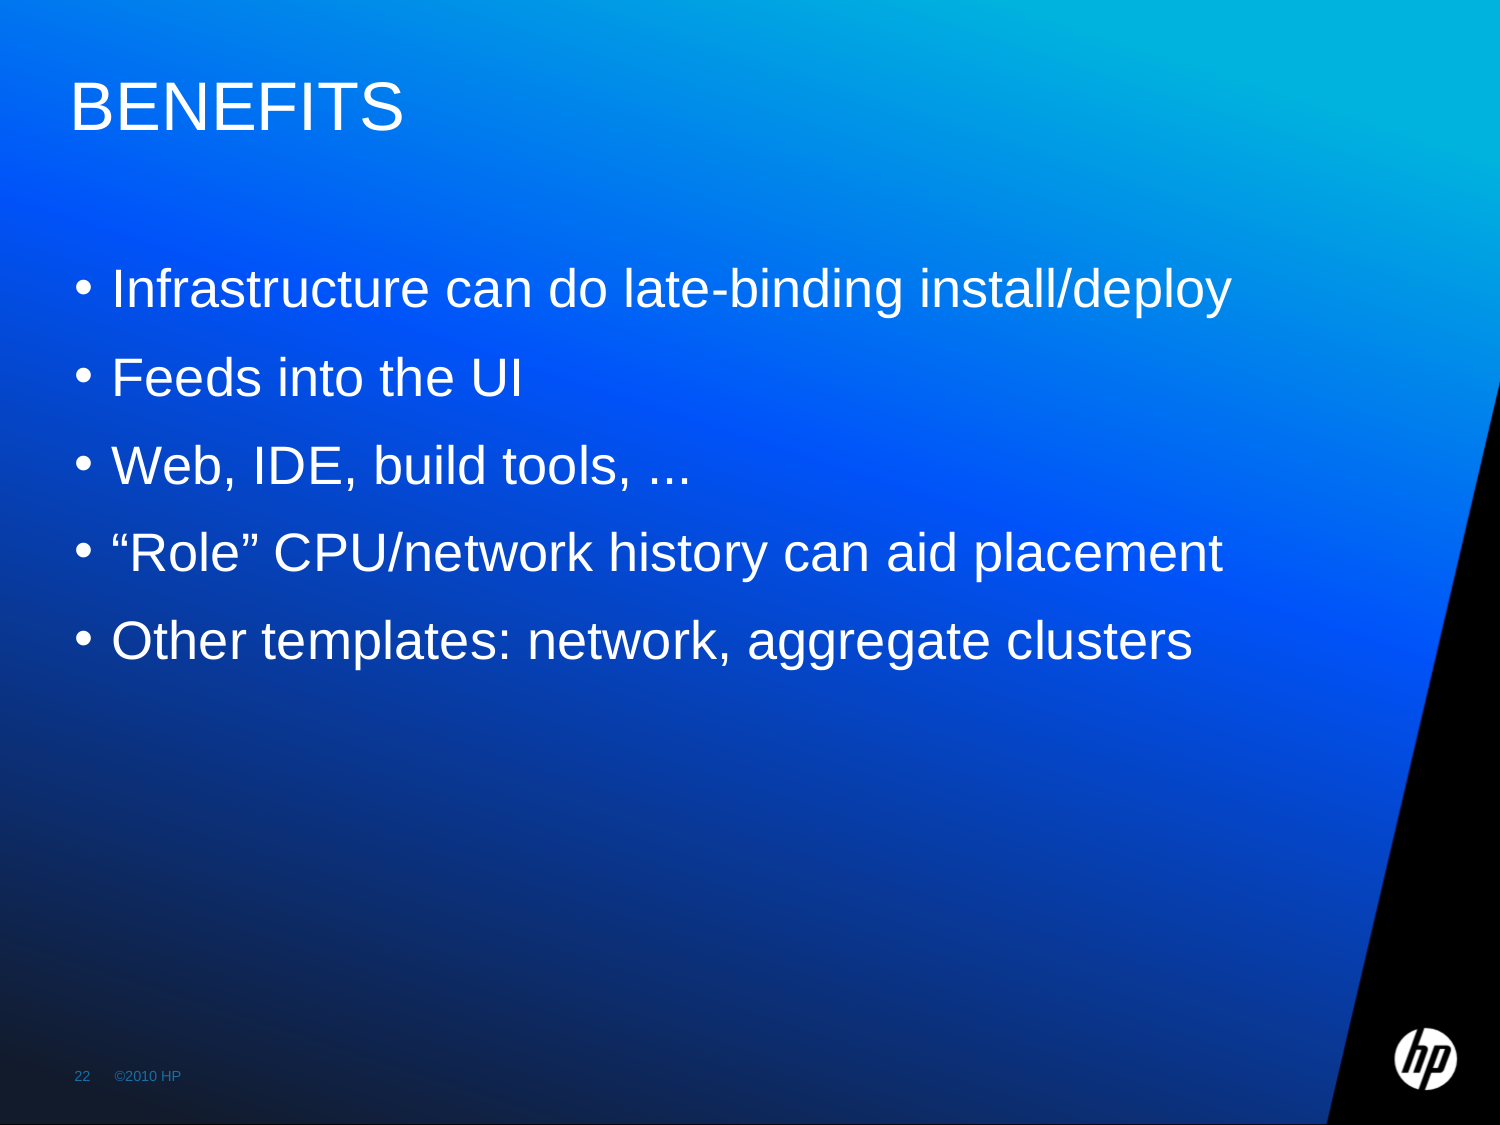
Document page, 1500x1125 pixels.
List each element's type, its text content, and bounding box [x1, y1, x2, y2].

text_box Infrastructure can do late-binding install/deploy Feeds into the UI Web, IDE, build tools, ... “Role” CPU/network history can aid placement Other templates: network, aggregate clusters [59, 251, 1429, 1013]
text_box BENEFITS [54, 68, 1429, 213]
picture [0, 0, 1500, 1125]
